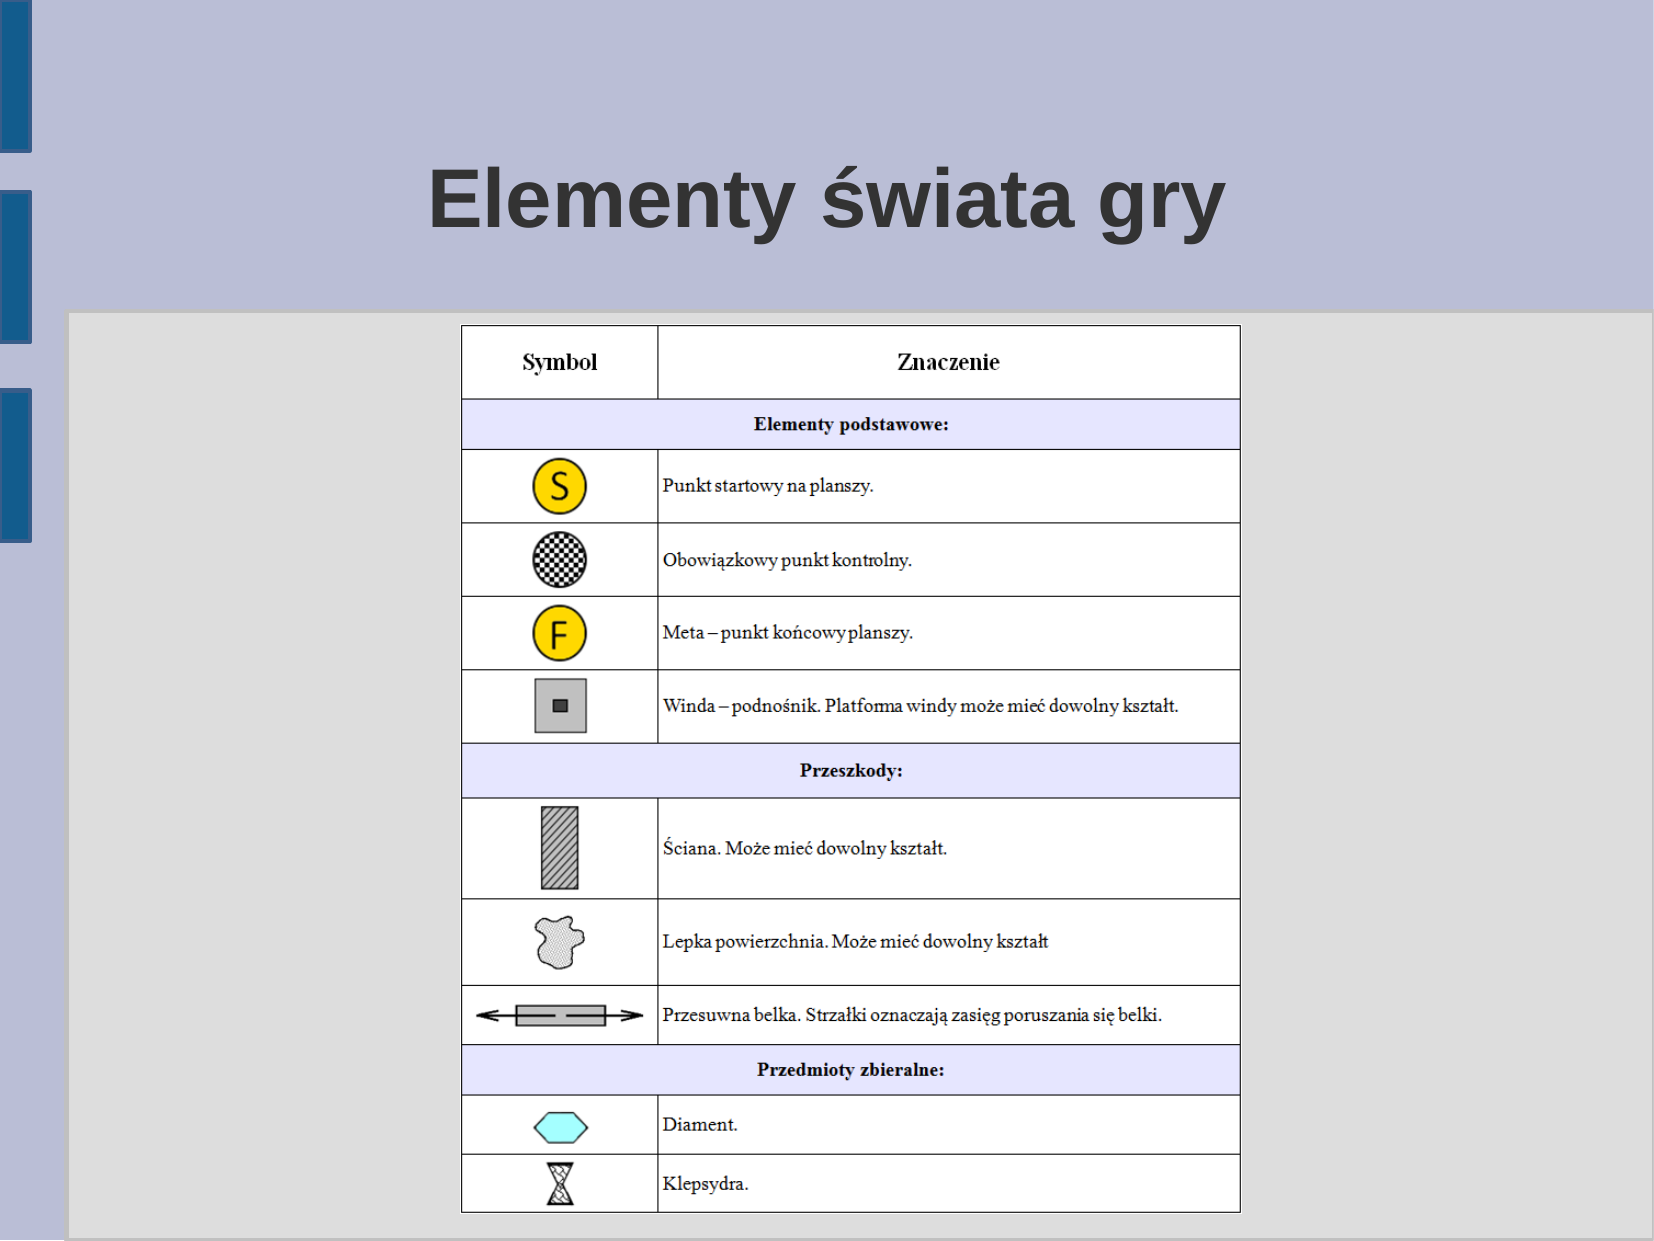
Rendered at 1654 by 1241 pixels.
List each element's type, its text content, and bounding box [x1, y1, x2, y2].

title Elementy świata gry [121, 91, 1534, 299]
picture [460, 324, 1242, 1214]
